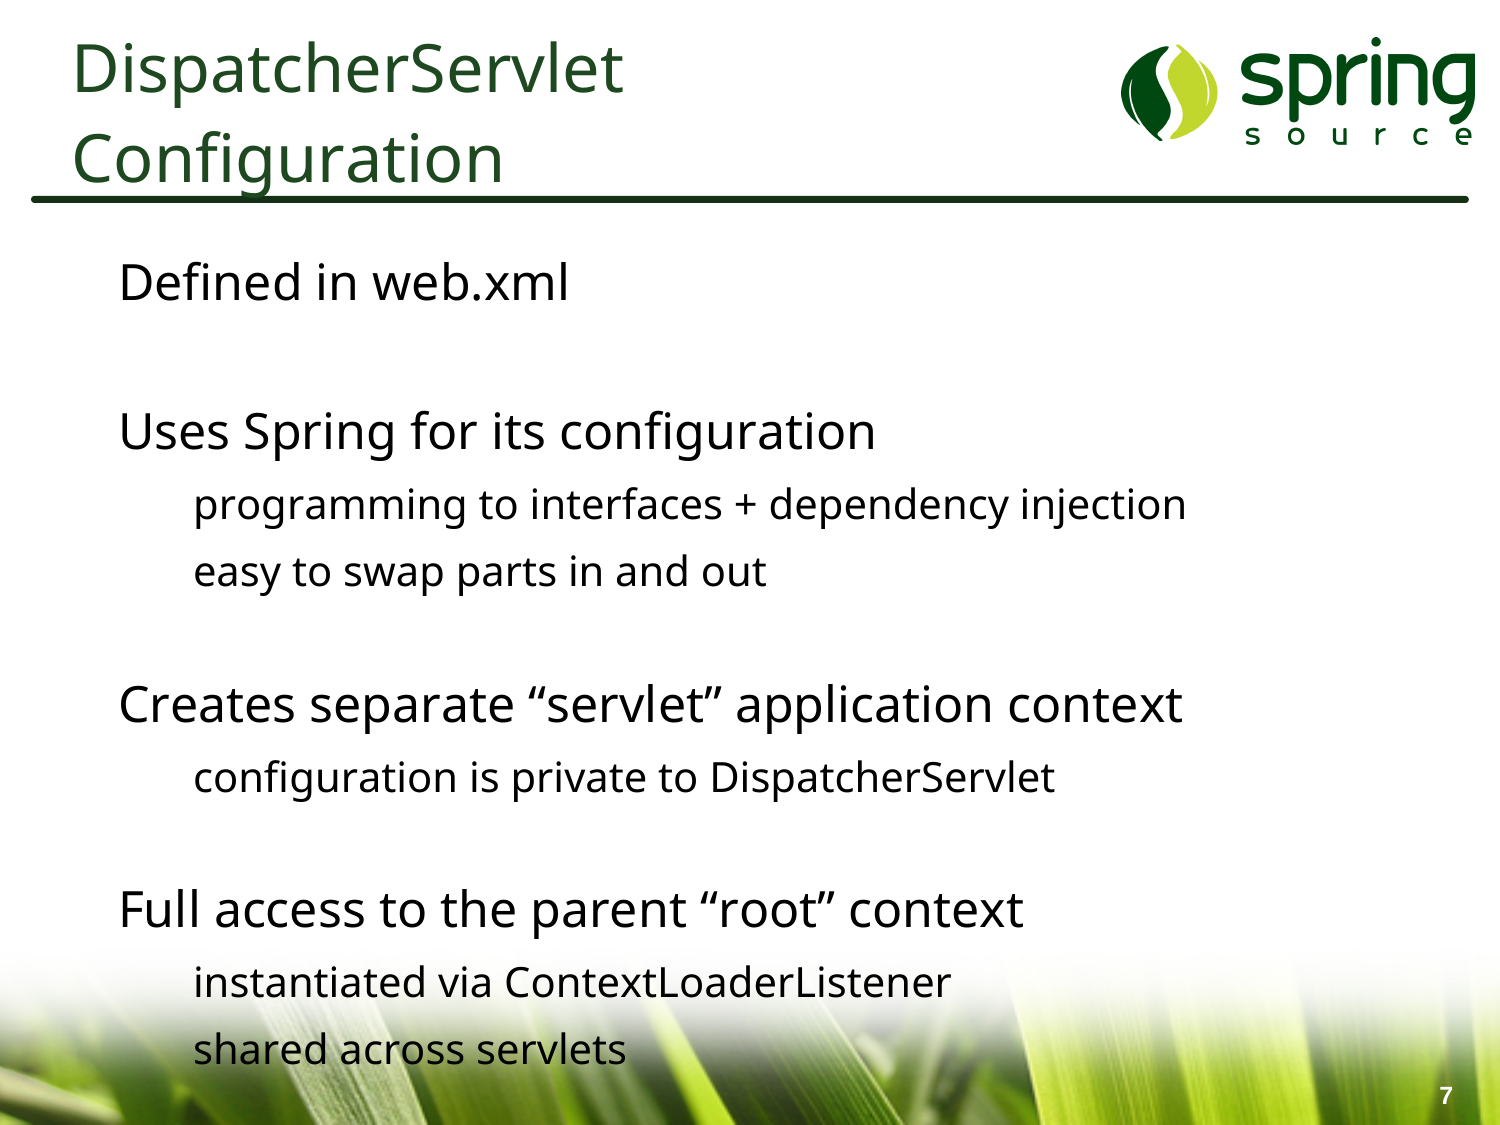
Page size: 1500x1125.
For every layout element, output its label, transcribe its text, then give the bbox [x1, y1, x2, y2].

title DispatcherServlet Configuration [56, 13, 1089, 191]
list Defined in web.xml Uses Spring for its configuration programming to interfaces + dependency injection easy to swap parts in and out Creates separate “servlet” application context configuration is private to DispatcherServlet Full access to the parent “root” context instantiated via ContextLoaderListener shared across servlets [103, 239, 1394, 1003]
picture [1121, 37, 1475, 145]
picture [0, 944, 1500, 1125]
